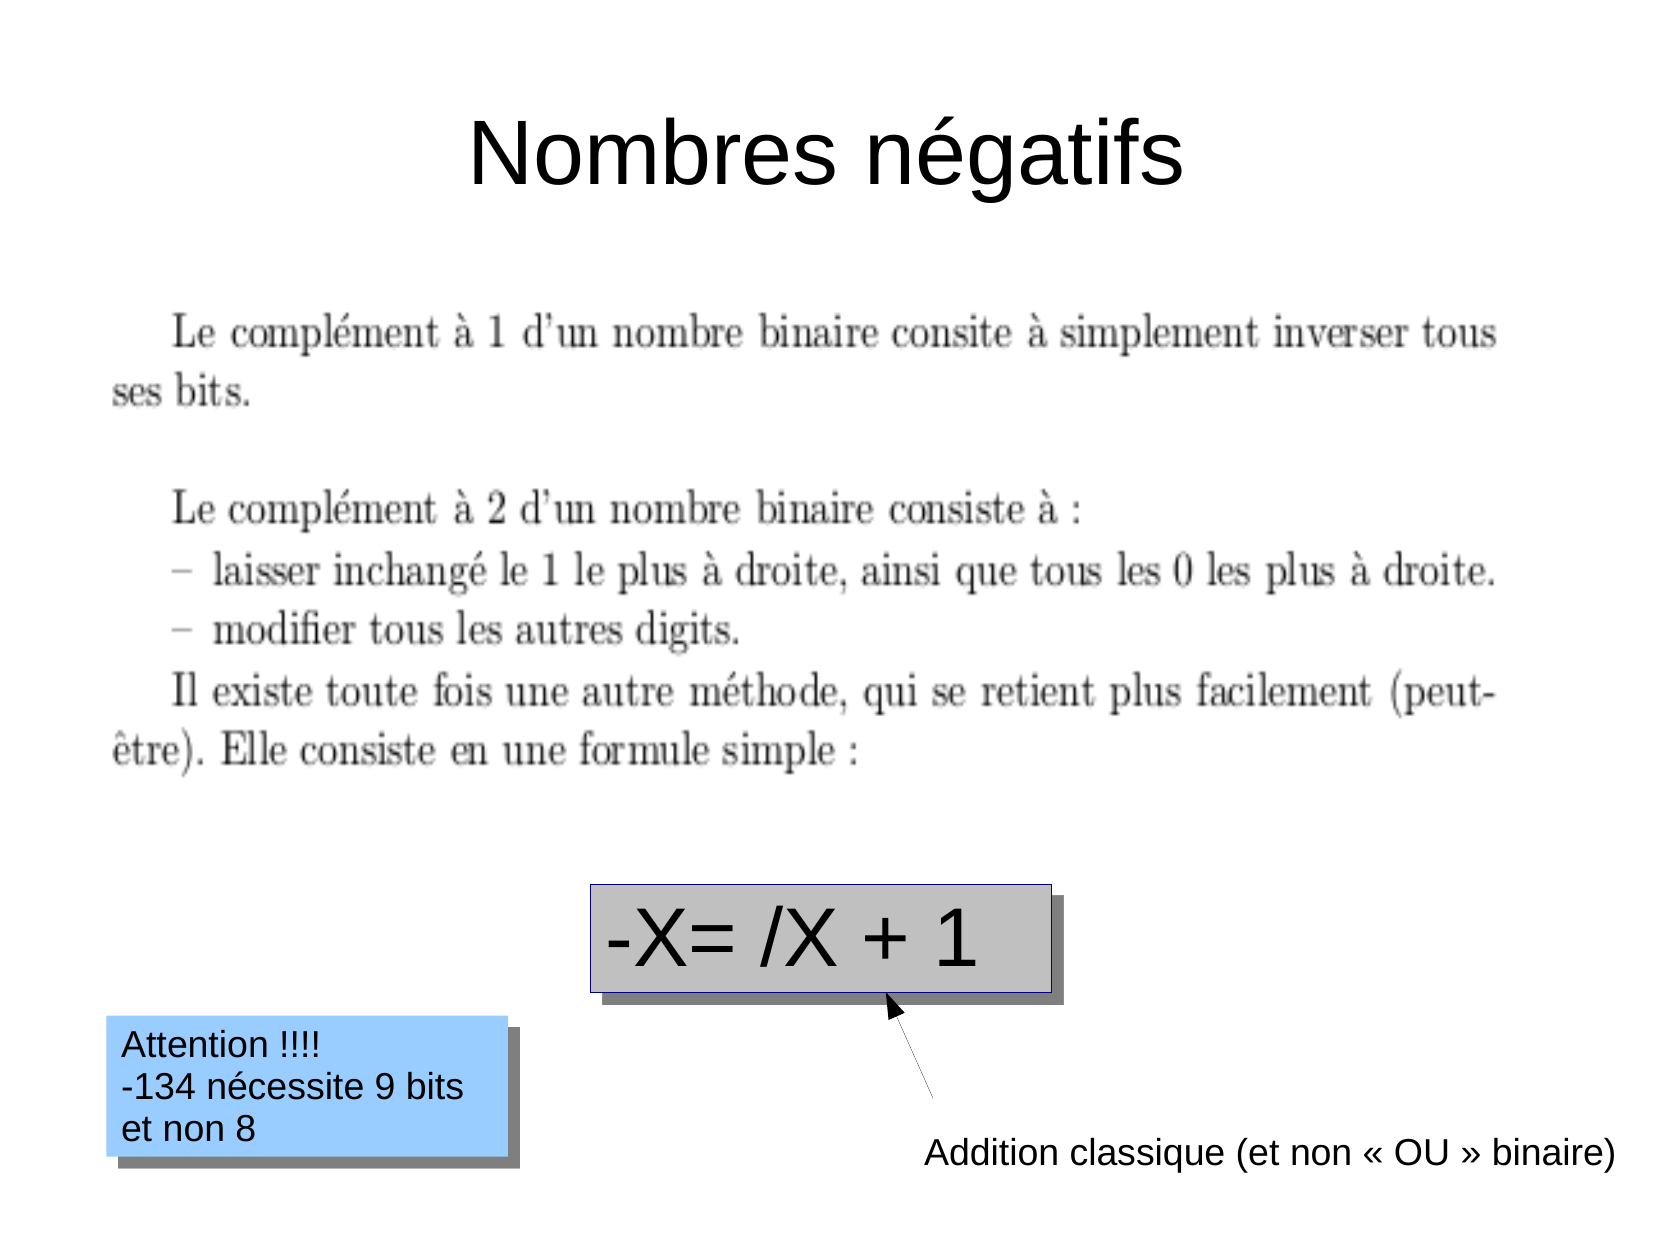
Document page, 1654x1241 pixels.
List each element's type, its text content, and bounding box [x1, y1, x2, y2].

picture [47, 283, 1571, 815]
title Nombres négatifs [82, 49, 1571, 257]
text_box Addition classique (et non « OU » binaire) [909, 1124, 1632, 1182]
text_box -X= /X + 1 [590, 884, 1052, 993]
text_box Attention !!!! -134 nécessite 9 bits et non 8 [106, 1015, 508, 1157]
